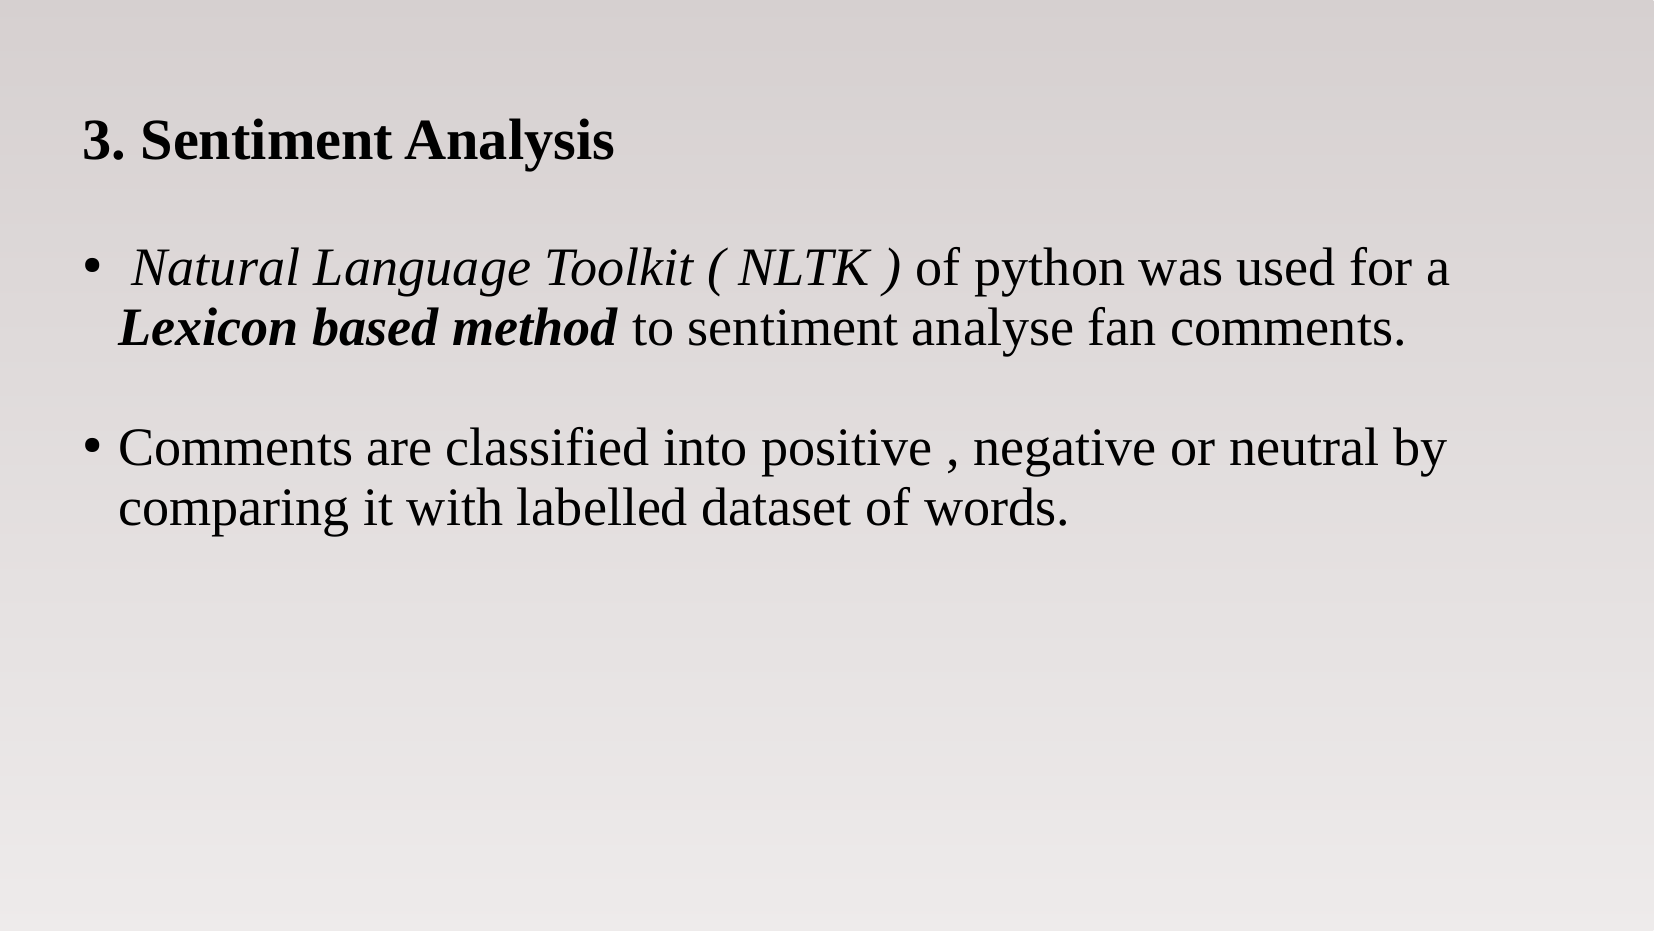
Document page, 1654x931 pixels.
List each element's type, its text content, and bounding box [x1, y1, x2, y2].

subtitle Sentiment Analysis Natural Language Toolkit ( NLTK ) of python was used for a Lexicon based method to sentiment analyse fan comments. Comments are classified into positive , negative or neutral by comparing it with labelled dataset of words. [82, 0, 1571, 875]
